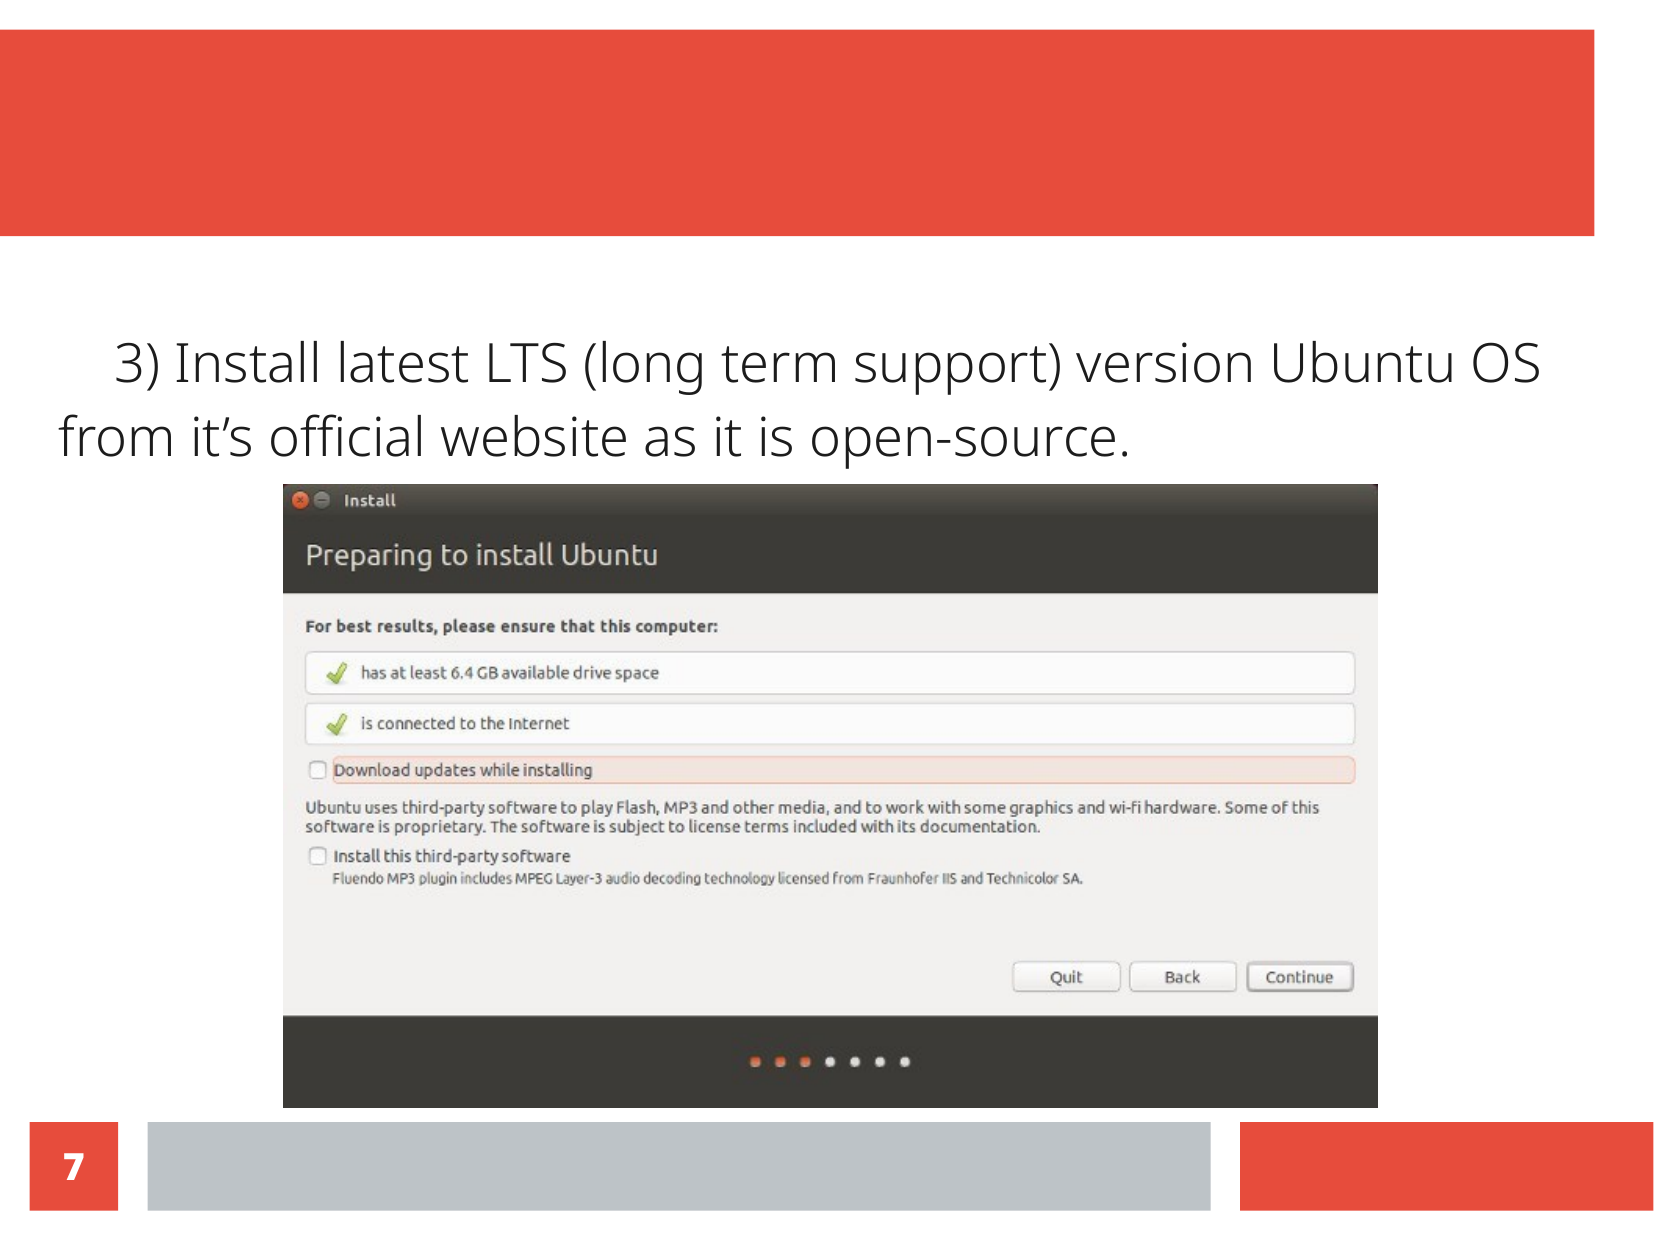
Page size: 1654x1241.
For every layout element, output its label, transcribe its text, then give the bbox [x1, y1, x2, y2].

picture [283, 484, 1378, 1108]
subtitle 3) Install latest LTS (long term support) version Ubuntu OS from it’s official website as it is open-source. [59, 324, 1565, 1093]
